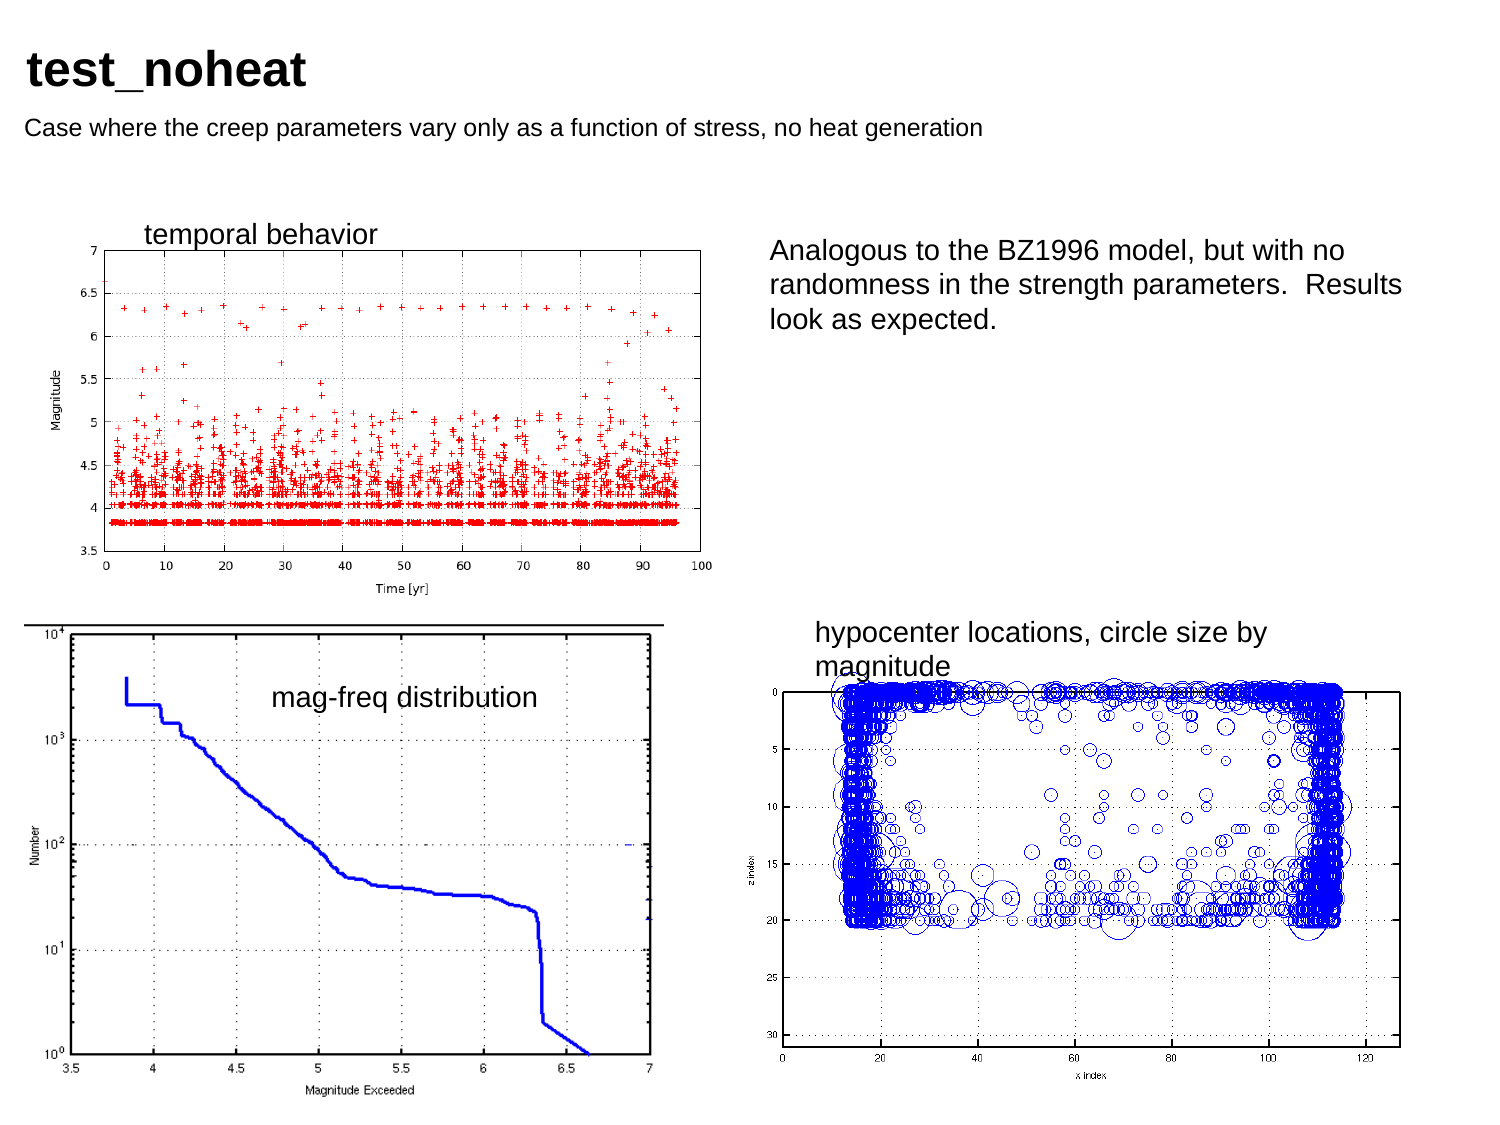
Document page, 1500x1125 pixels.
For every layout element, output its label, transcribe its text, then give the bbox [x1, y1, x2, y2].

picture [715, 663, 1441, 1087]
text_box Analogous to the BZ1996 model, but with no randomness in the strength parameters. Results look as expected. [754, 215, 1424, 501]
title test_noheat [11, 19, 1086, 112]
list Case where the creep parameters vary only as a function of stress, no heat generation [24, 111, 1425, 189]
text_box hypocenter locations, circle size by magnitude [799, 597, 1358, 713]
picture [46, 237, 716, 598]
text_box temporal behavior [129, 200, 473, 315]
text_box mag-freq distribution [256, 663, 600, 779]
picture [24, 624, 664, 1098]
